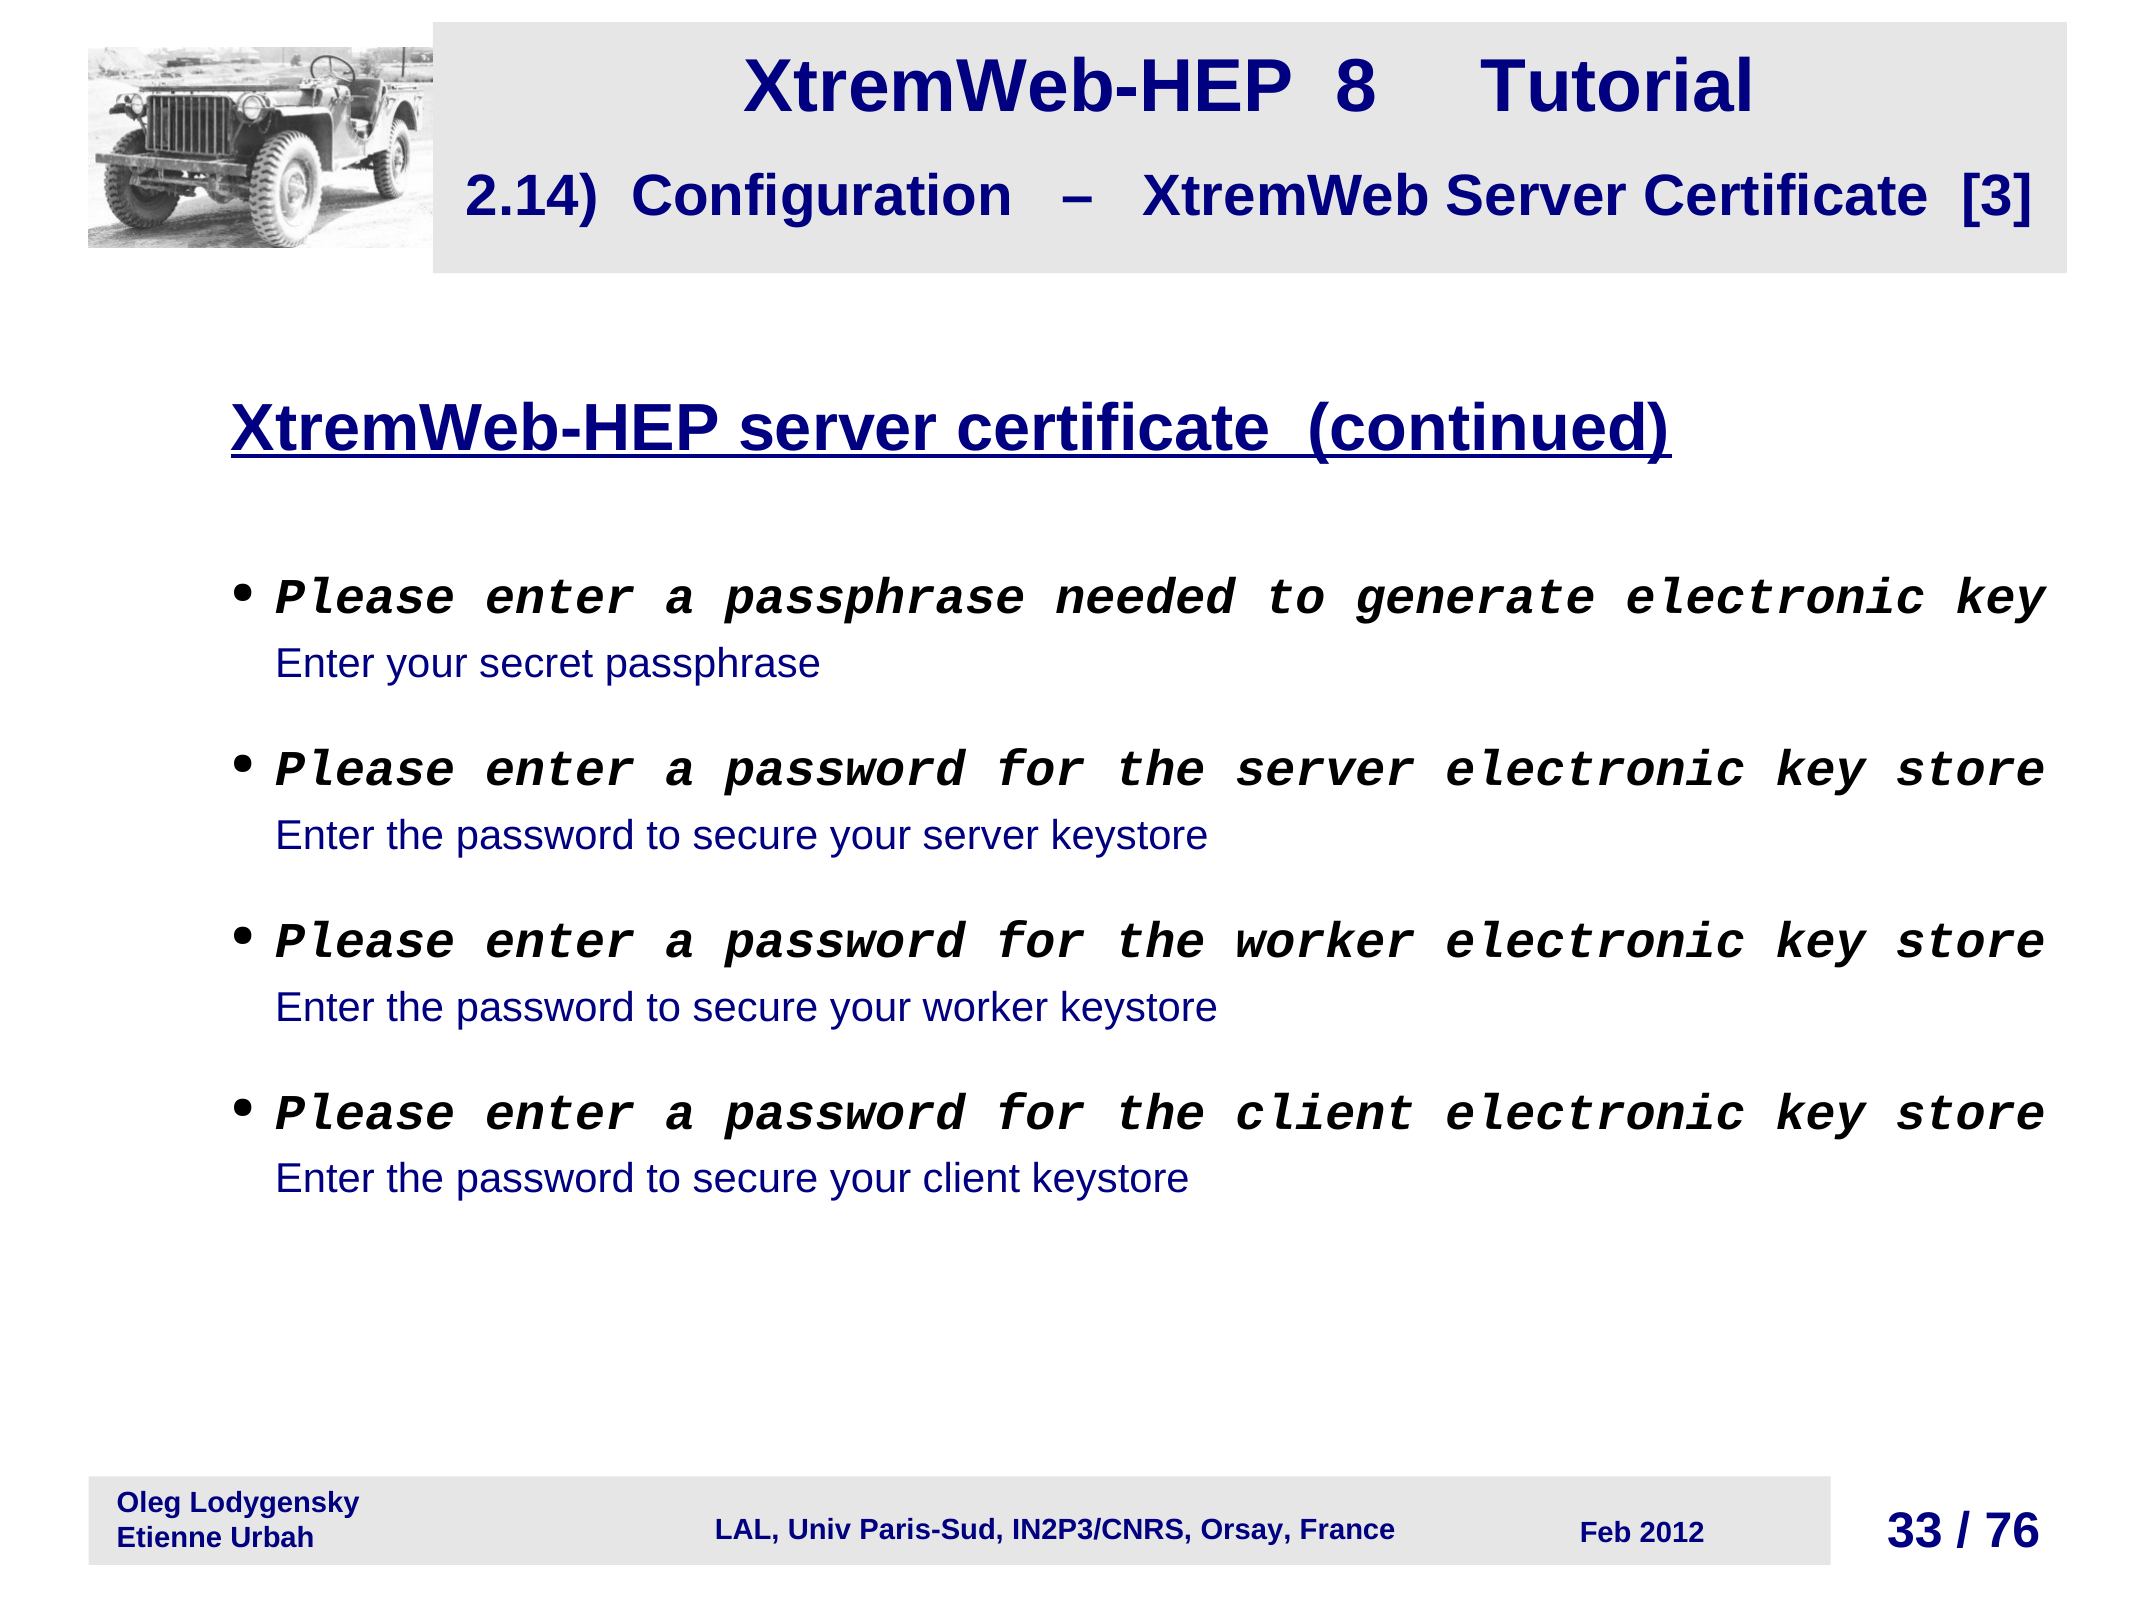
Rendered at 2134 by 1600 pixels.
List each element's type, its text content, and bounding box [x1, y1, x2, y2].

picture [88, 47, 433, 248]
text_box XtremWeb-HEP server certificate (continued) Please enter a passphrase needed to generate electronic key Enter your secret passphrase Please enter a password for the server electronic key store Enter the password to secure your server keystore Please enter a password for the worker electronic key store Enter the password to secure your worker keystore Please enter a password for the client electronic key store Enter the password to secure your client keystore [221, 383, 2067, 1418]
title 2.14) Configuration – XtremWeb Server Certificate [3] [442, 118, 2067, 266]
